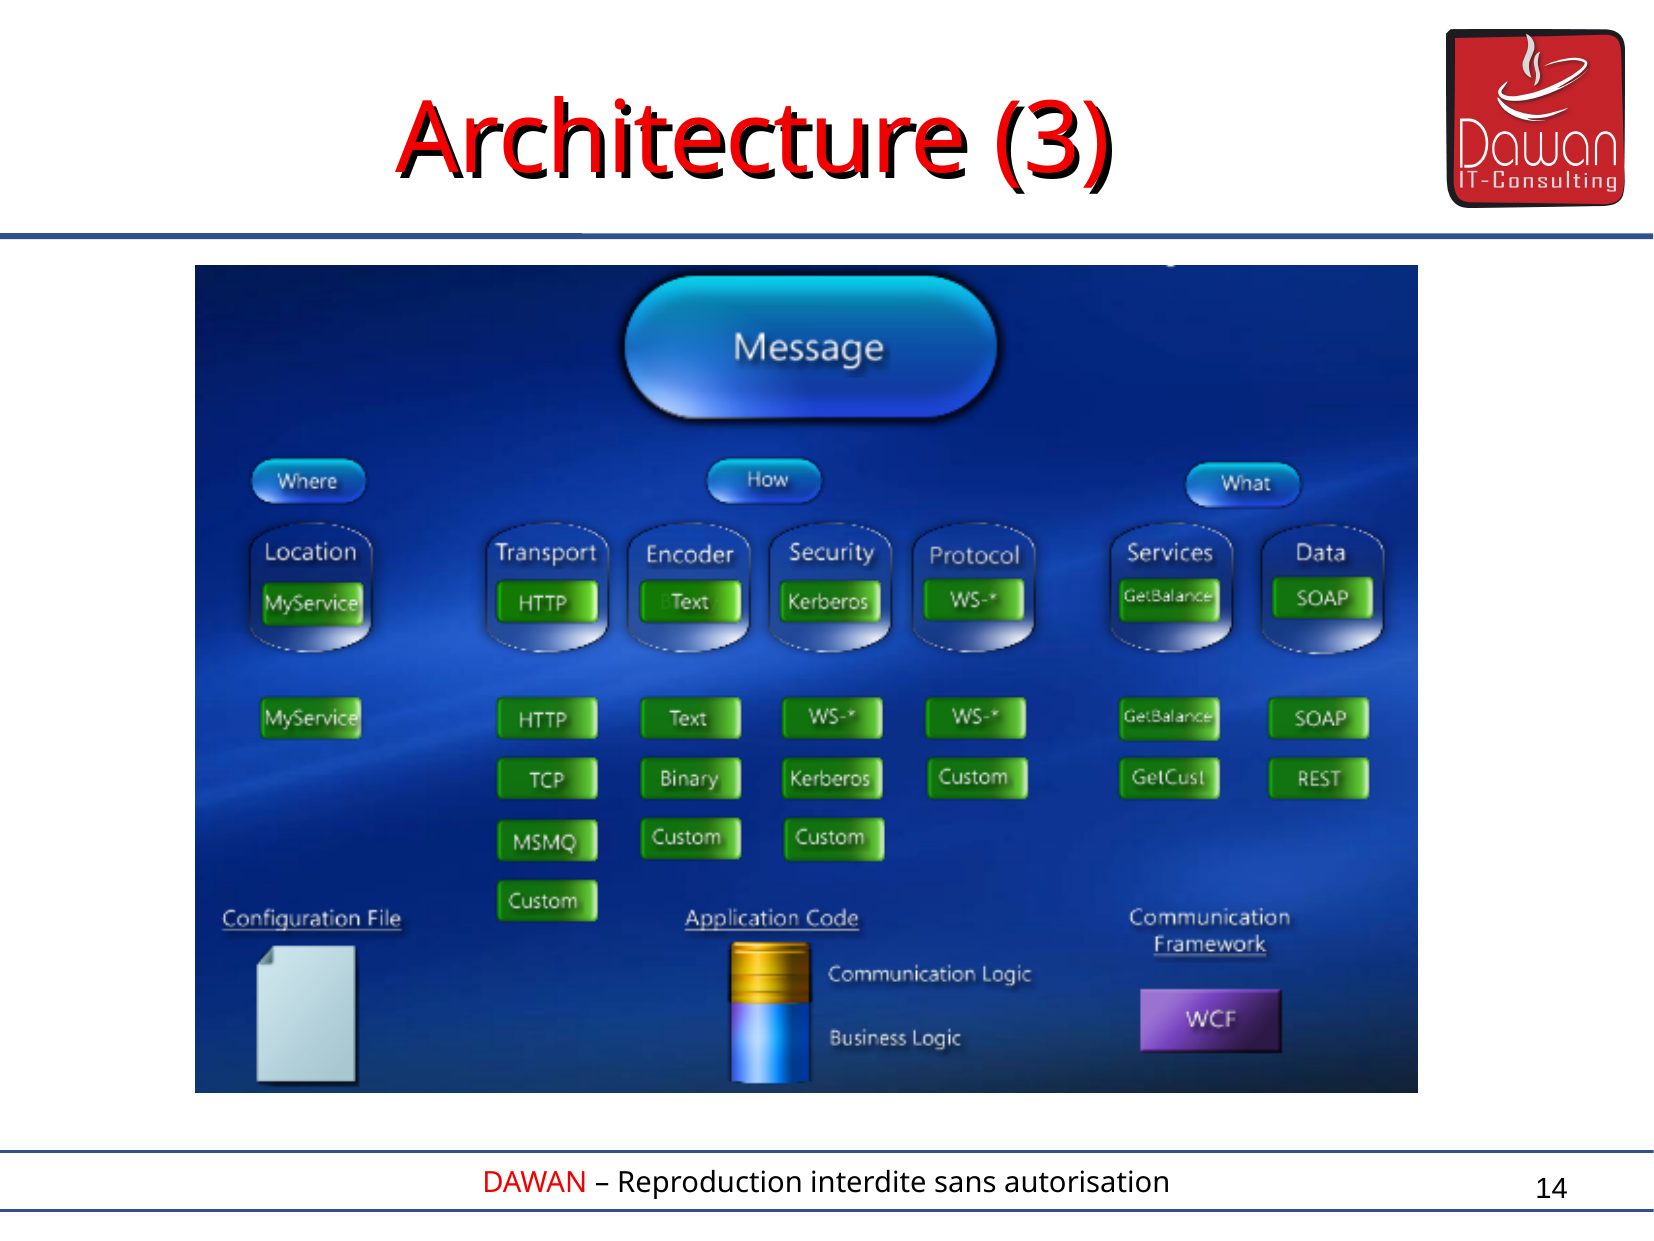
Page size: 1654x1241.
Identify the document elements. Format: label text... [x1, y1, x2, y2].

text_box [1535, 1169, 1595, 1234]
picture [195, 265, 1418, 1093]
title Architecture (3) [59, 29, 1447, 237]
